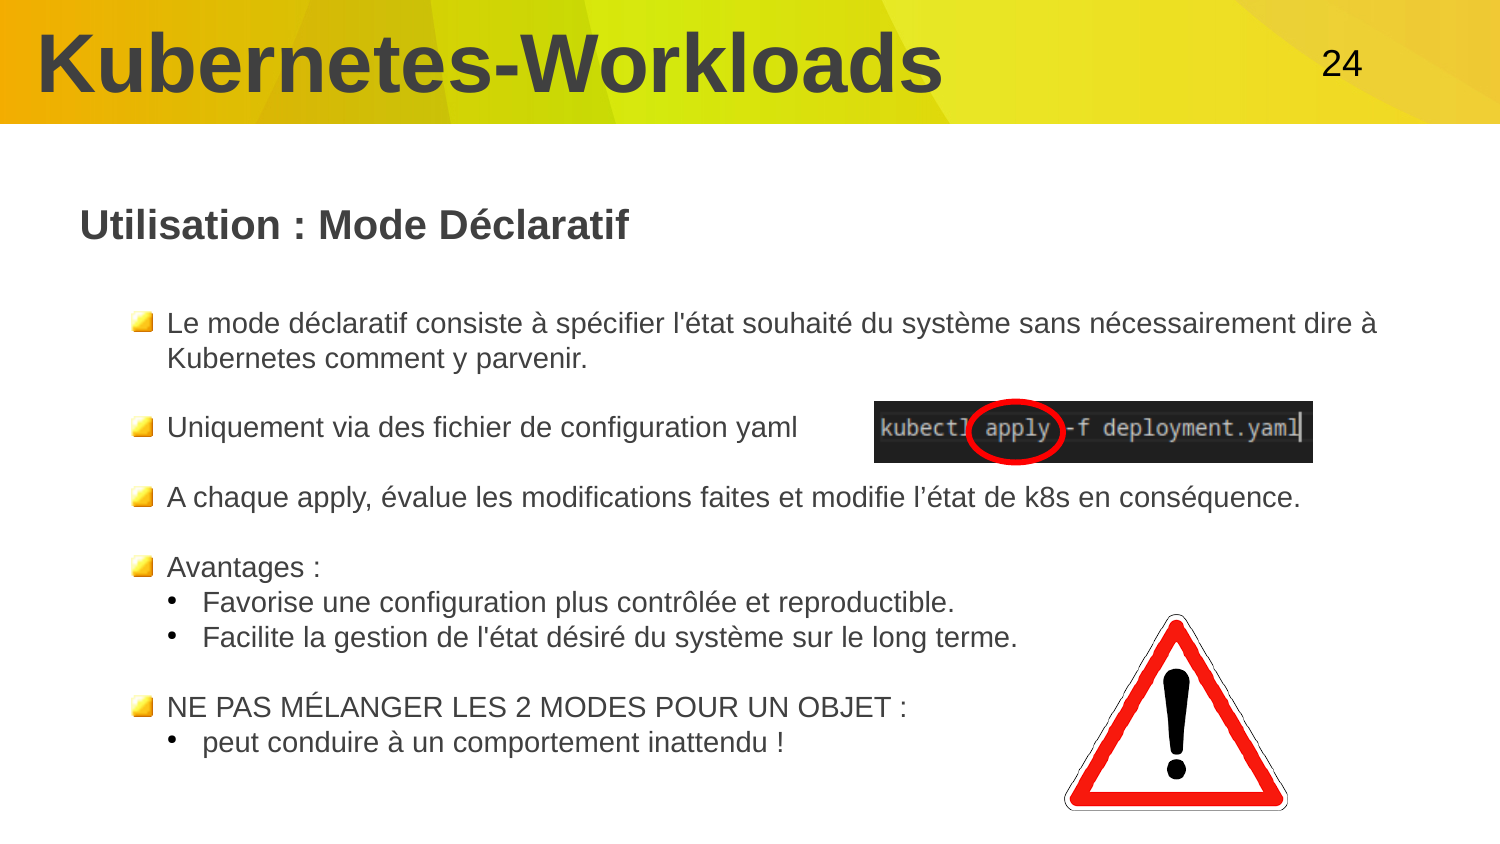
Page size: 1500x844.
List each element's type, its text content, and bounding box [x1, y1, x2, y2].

text_box Le mode déclaratif consiste à spécifier l'état souhaité du système sans nécessairement dire à Kubernetes comment y parvenir. Uniquement via des fichier de configuration yaml A chaque apply, évalue les modifications faites et modifie l’état de k8s en conséquence. Avantages : Favorise une configuration plus contrôlée et reproductible. Facilite la gestion de l'état désiré du système sur le long terme. NE PAS MÉLANGER LES 2 MODES POUR UN OBJET : peut conduire à un comportement inattendu ! [66, 296, 1460, 520]
text_box Kubernetes-Workloads [0, 0, 1498, 130]
text_box Utilisation : Mode Déclaratif [64, 185, 1459, 261]
picture [0, 106, 1500, 844]
text_box <numéro> [1306, 35, 1500, 106]
